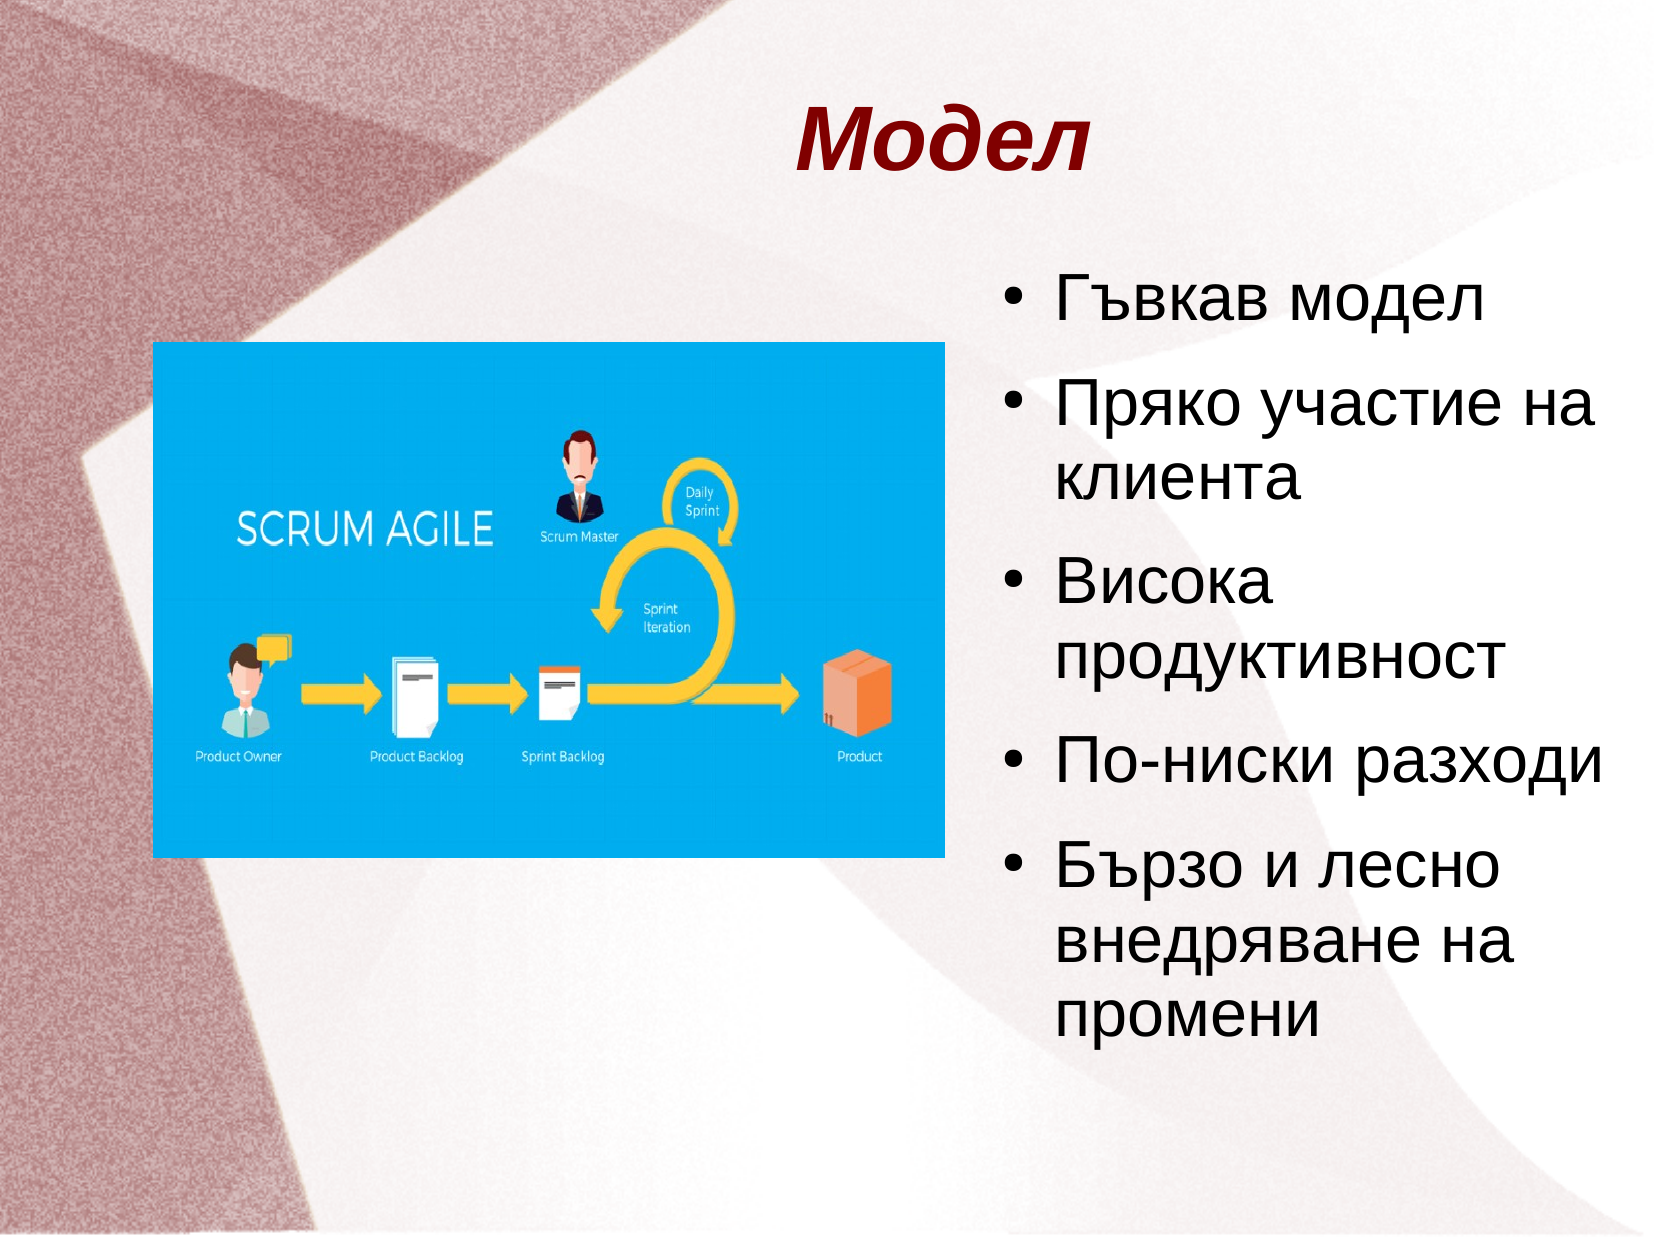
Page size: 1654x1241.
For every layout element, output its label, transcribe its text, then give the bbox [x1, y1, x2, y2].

picture [0, 0, 1654, 1241]
title Модел [82, 35, 1093, 243]
list Гъвкав модел Пряко участие на клиента Висока продуктивност По-ниски разходи Бързо и лесно внедряване на промени [983, 260, 1607, 1052]
